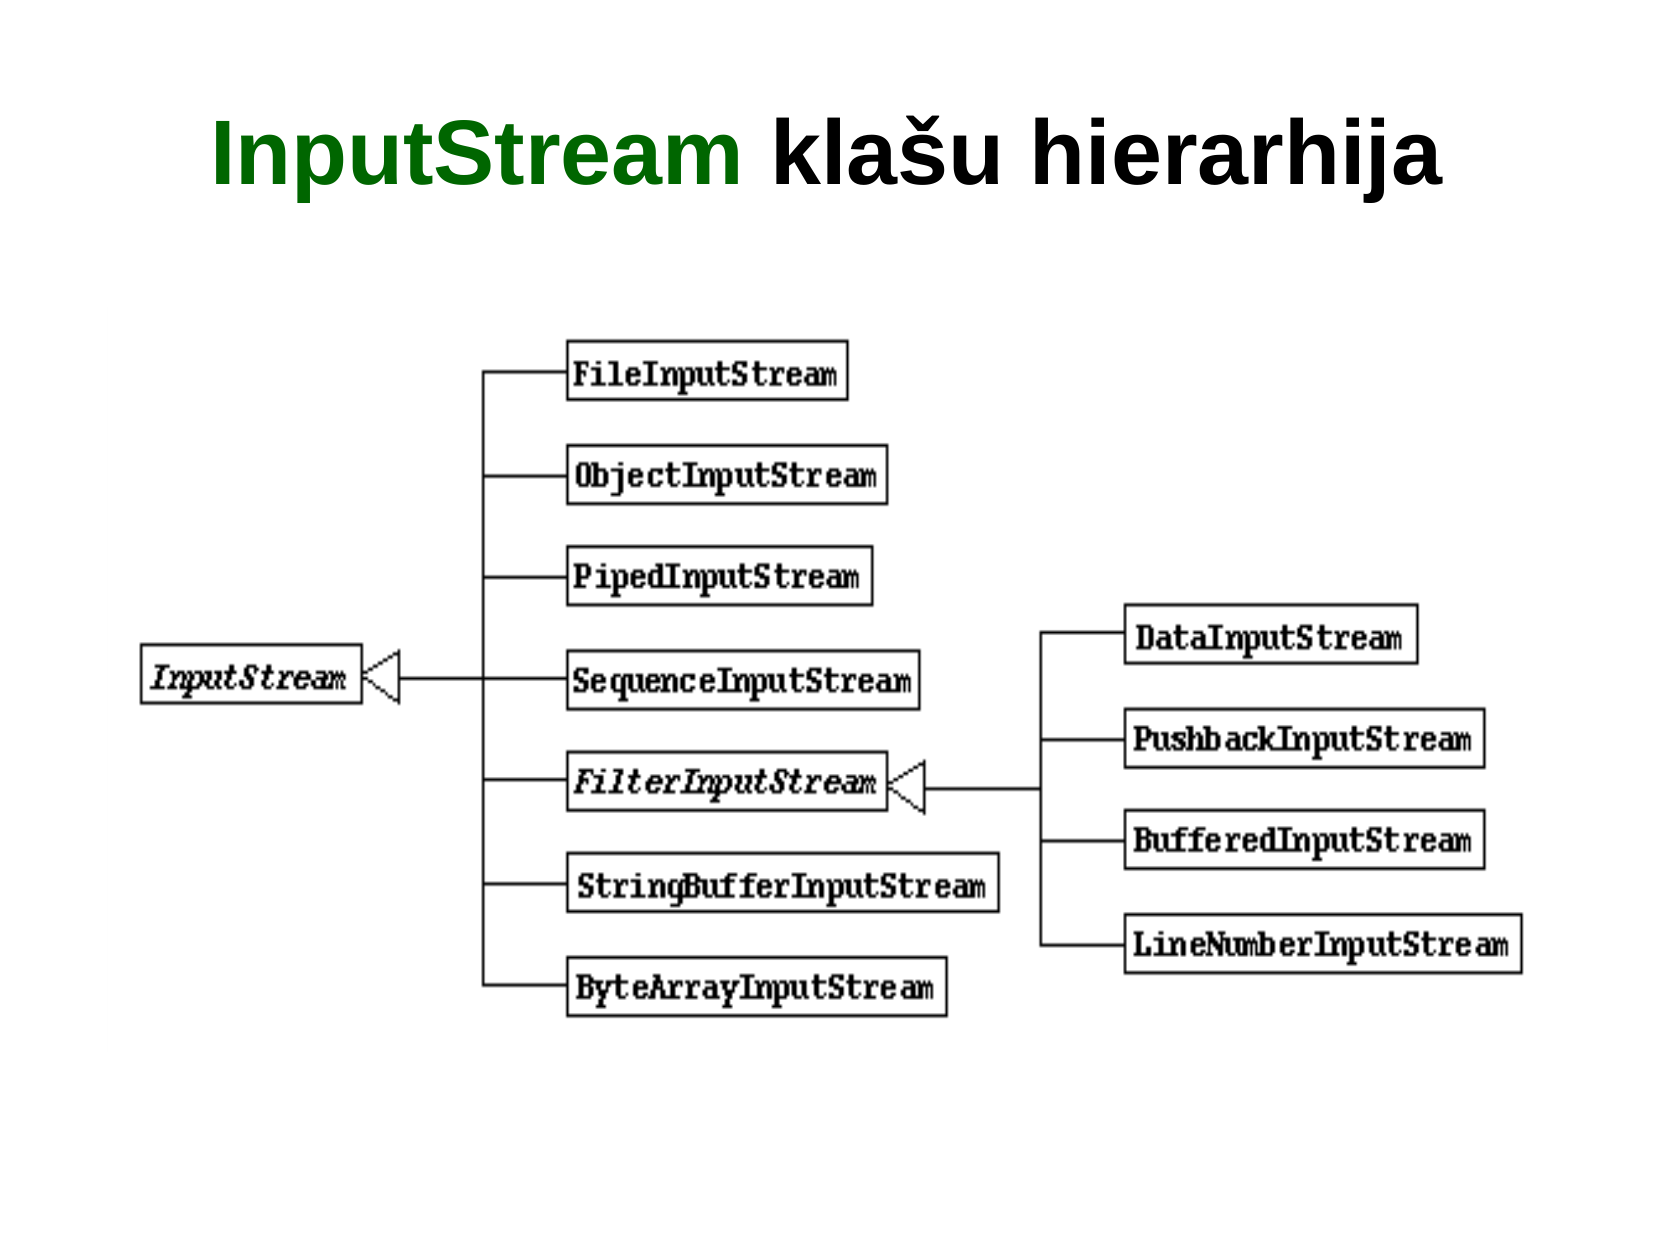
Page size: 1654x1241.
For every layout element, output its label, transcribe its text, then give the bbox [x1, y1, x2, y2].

title InputStream klašu hierarhija [82, 49, 1571, 257]
picture [106, 307, 1583, 1052]
